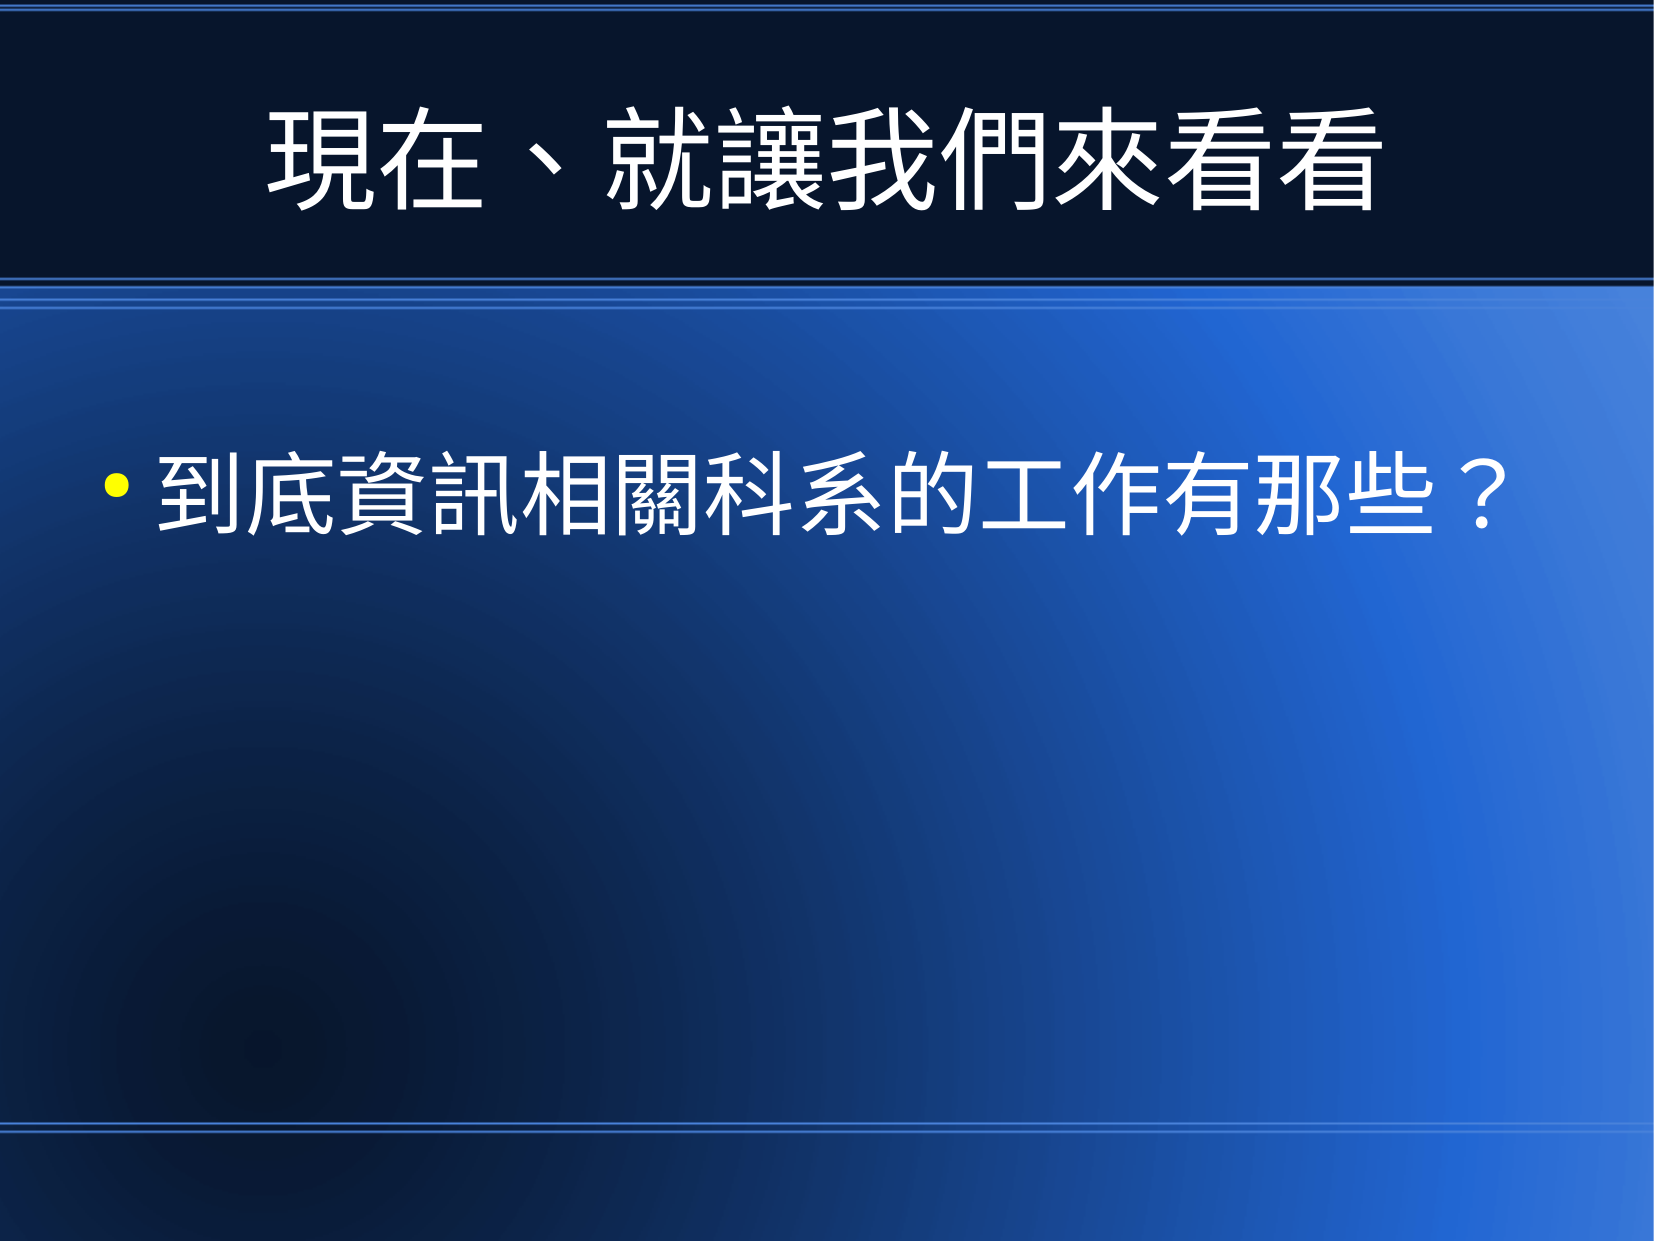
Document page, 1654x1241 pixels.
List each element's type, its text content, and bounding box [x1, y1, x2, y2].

picture [0, 0, 1654, 1241]
title 現在、就讓我們來看看 [82, 49, 1571, 257]
list 到底資訊相關科系的工作有那些？ [82, 355, 1571, 1241]
